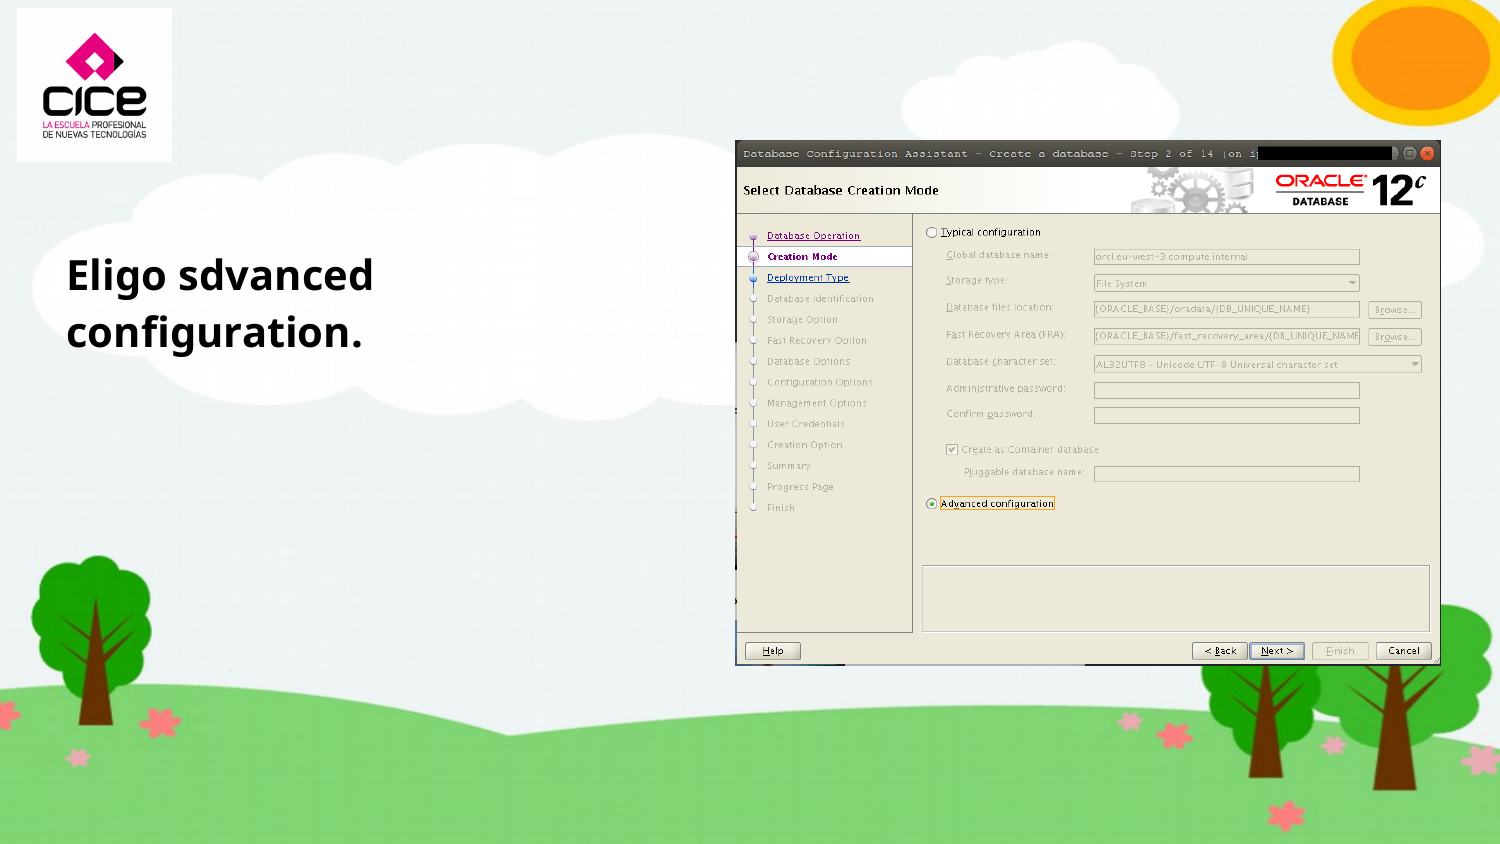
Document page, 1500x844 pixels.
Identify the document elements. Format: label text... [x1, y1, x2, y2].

picture [0, 0, 1500, 844]
title Eligo sdvanced configuration. [66, 270, 631, 335]
